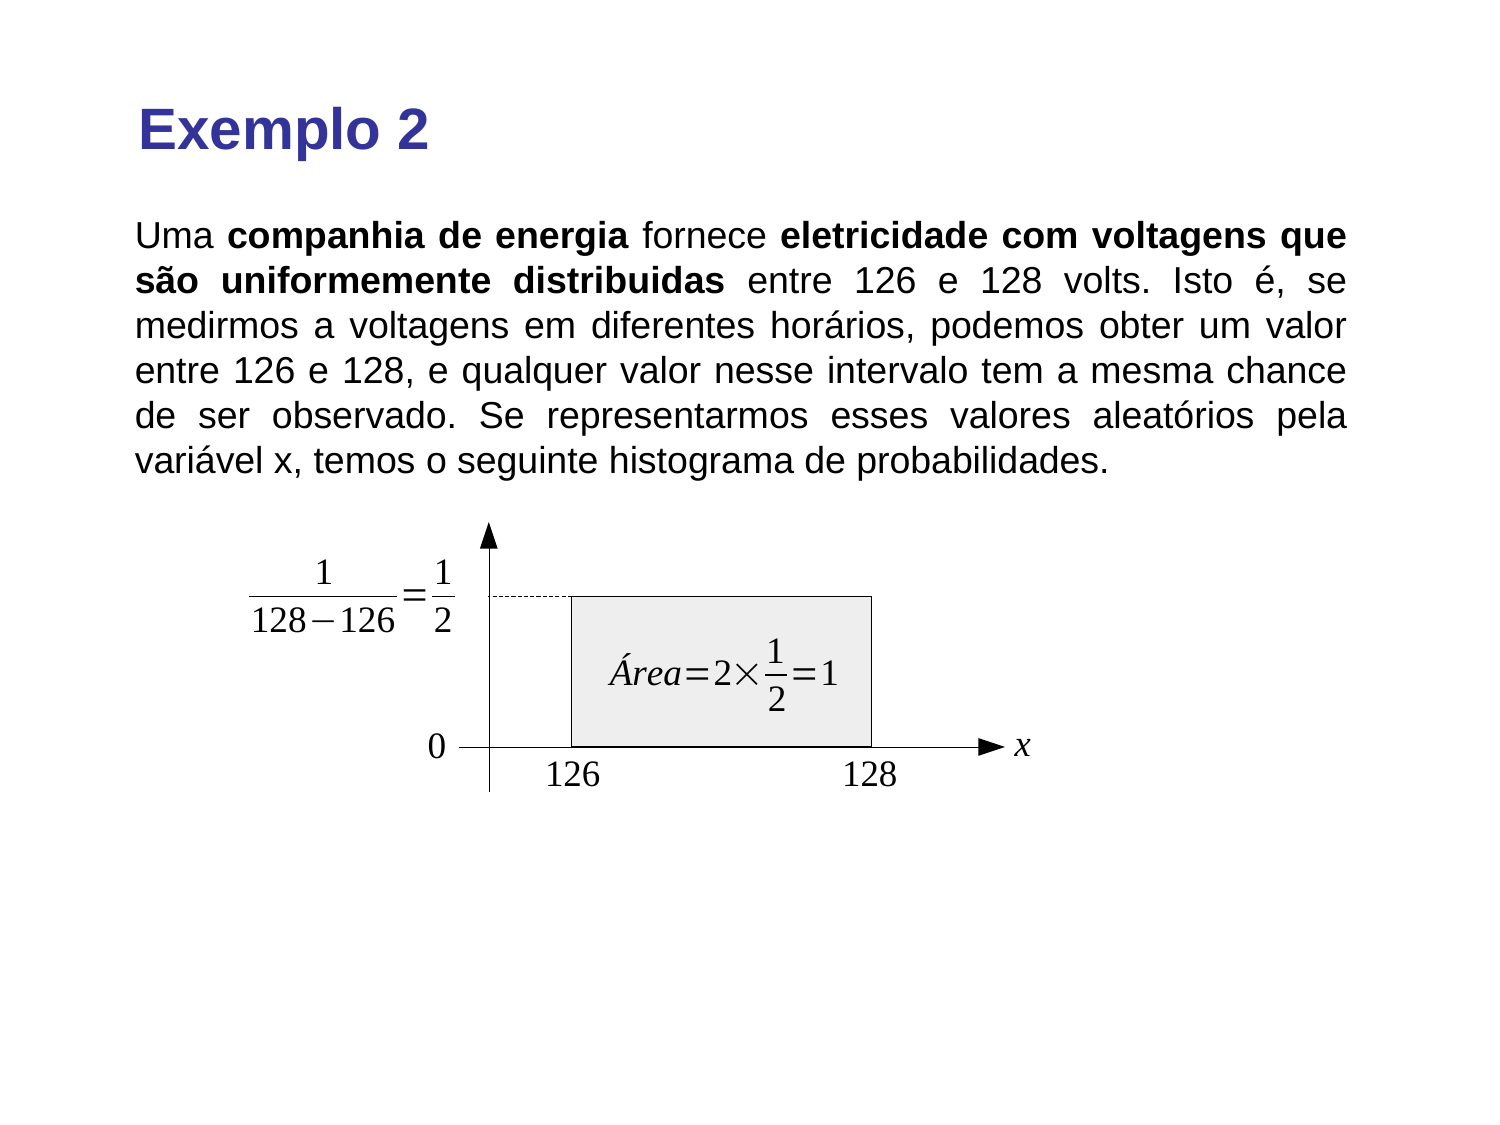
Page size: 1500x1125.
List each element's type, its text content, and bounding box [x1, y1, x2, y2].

chart [538, 753, 607, 796]
chart [835, 753, 904, 796]
chart [241, 552, 463, 641]
chart [600, 631, 845, 719]
text_box [571, 596, 872, 747]
chart [1007, 724, 1039, 766]
chart [421, 726, 453, 768]
text_box Uma companhia de energia fornece eletricidade com voltagens que são uniformemente distribuidas entre 126 e 128 volts. Isto é, se medirmos a voltagens em diferentes horários, podemos obter um valor entre 126 e 128, e qualquer valor nesse intervalo tem a mesma chance de ser observado. Se representarmos esses valores aleatórios pela variável x, temos o seguinte histograma de probabilidades. [120, 203, 1362, 489]
text_box Exemplo 2 [123, 84, 1400, 179]
